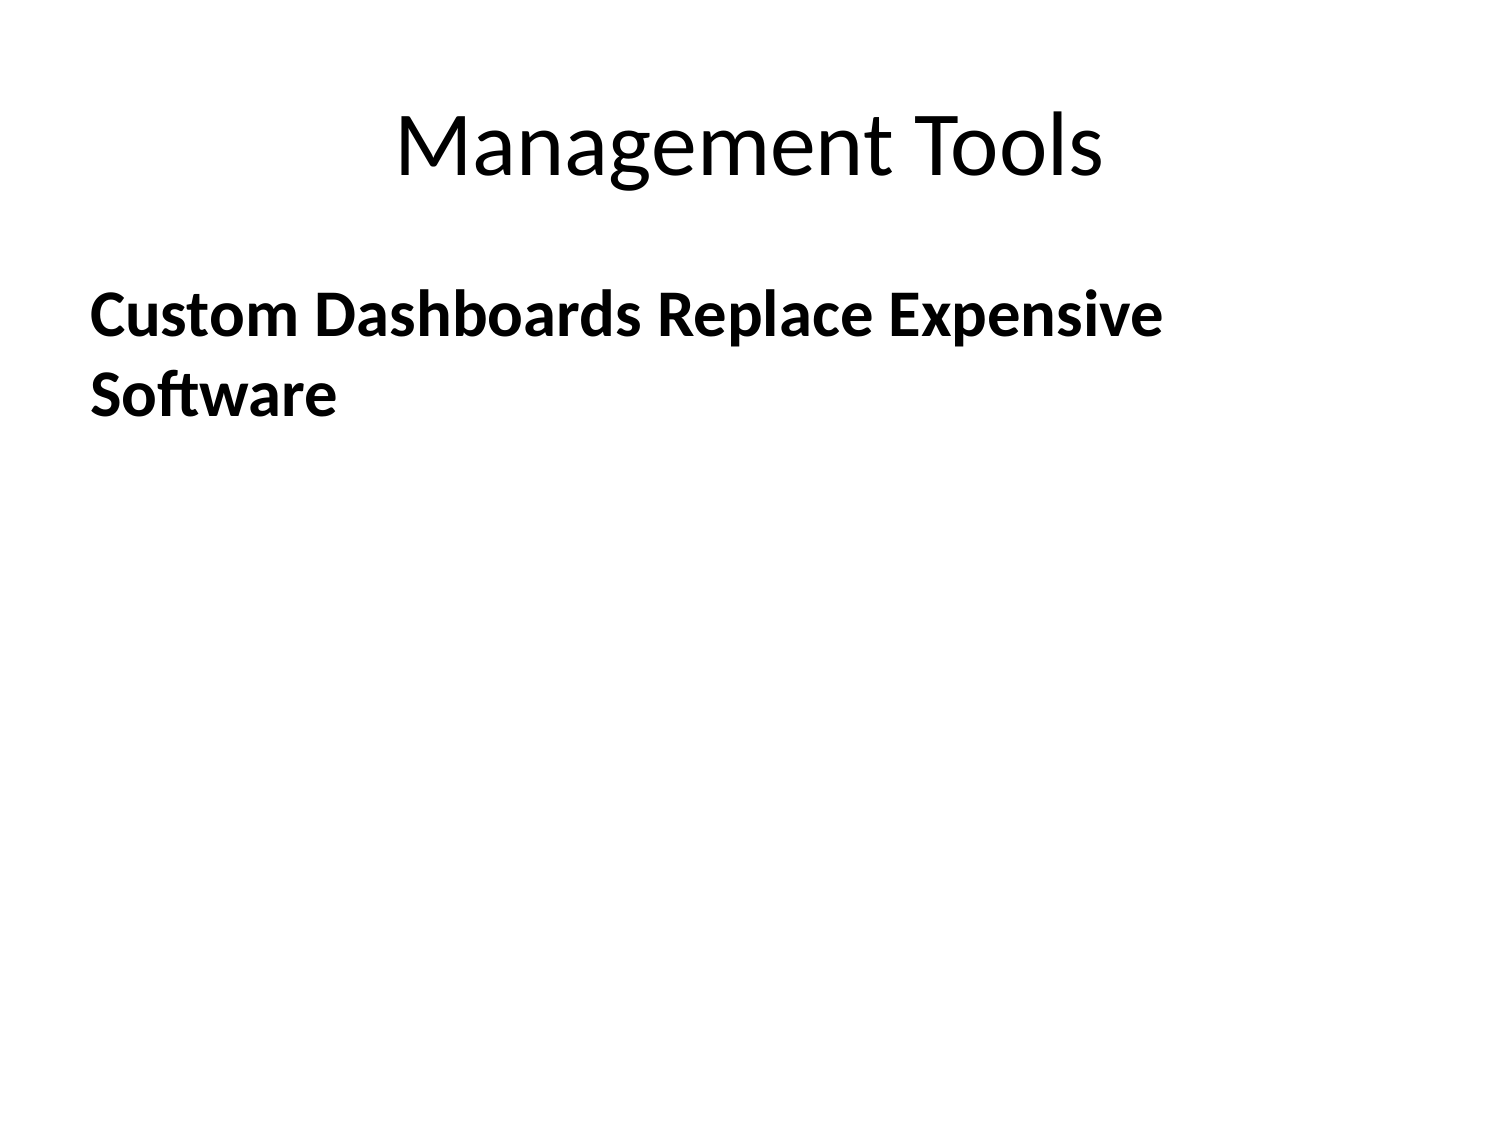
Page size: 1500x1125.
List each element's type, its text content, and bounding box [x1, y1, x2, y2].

title Management Tools [75, 45, 1425, 233]
list Custom Dashboards Replace Expensive Software [75, 262, 1425, 1005]
